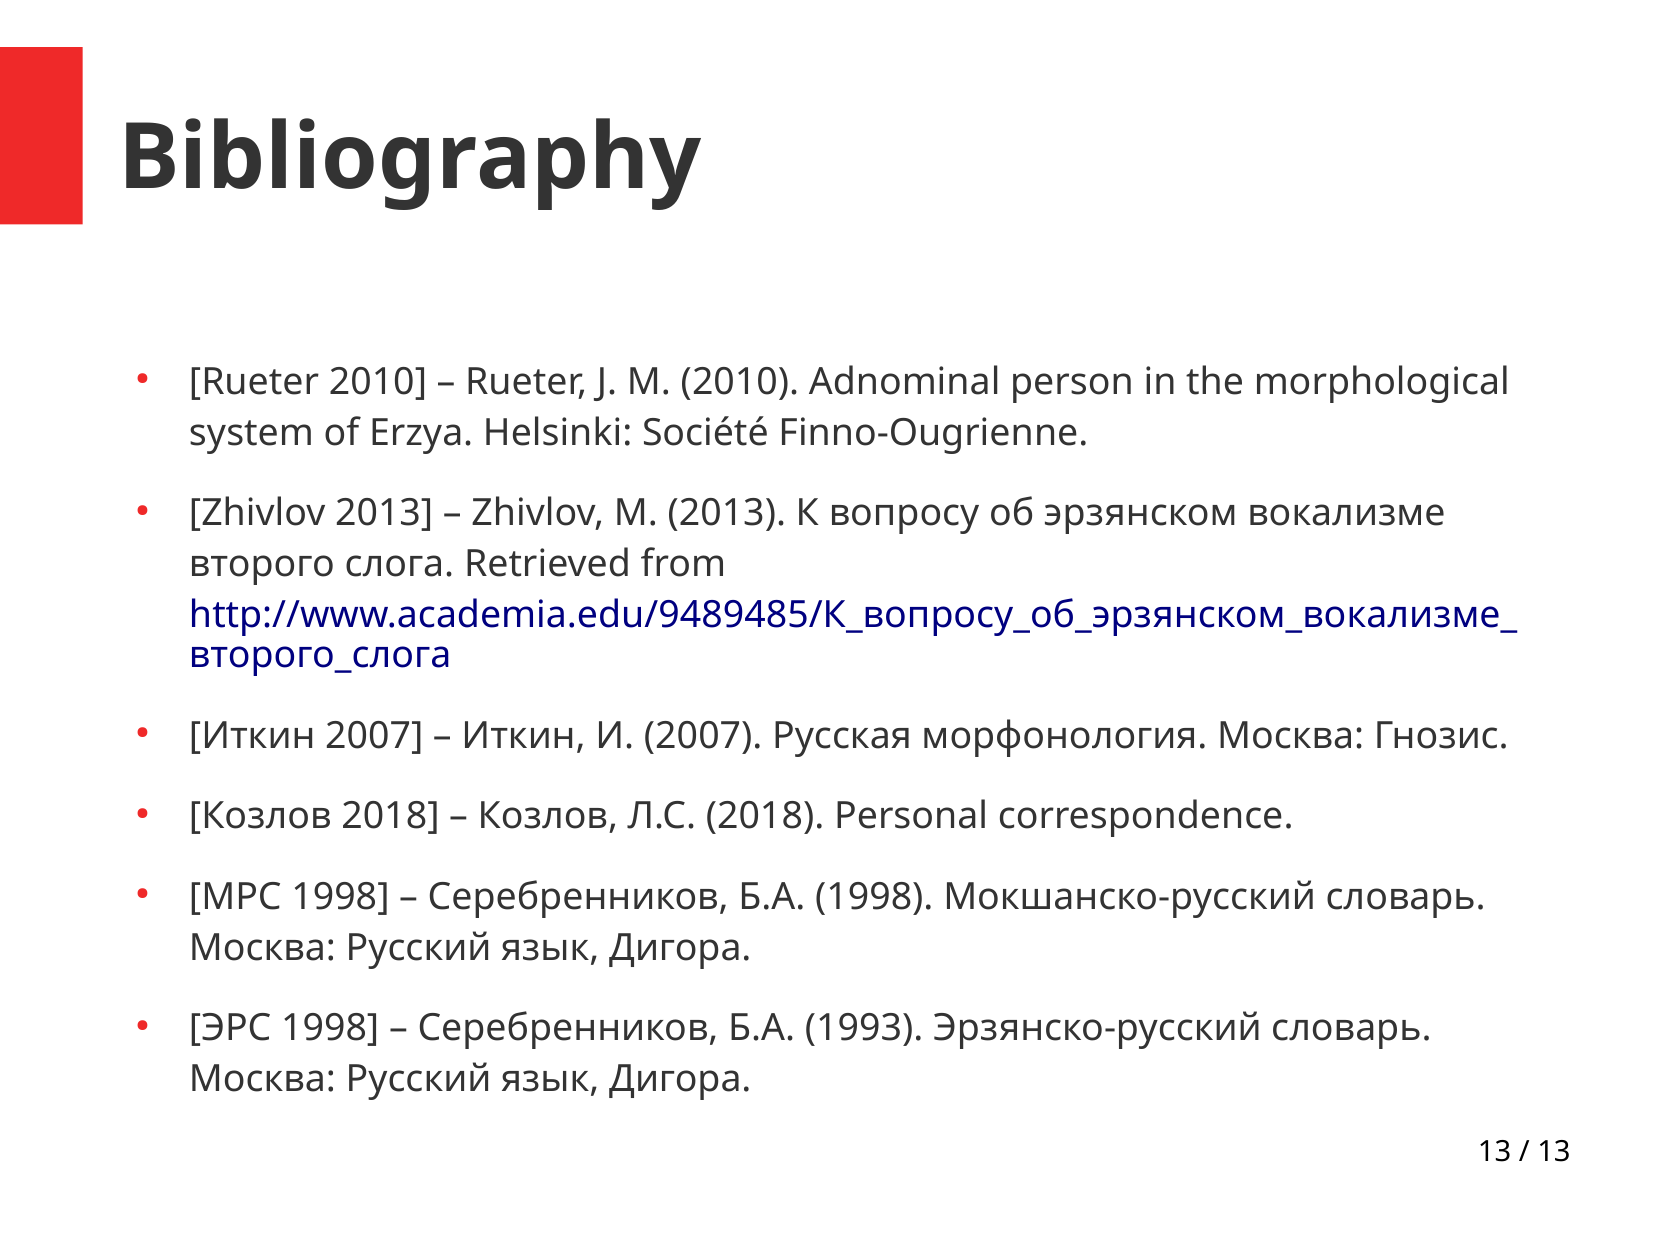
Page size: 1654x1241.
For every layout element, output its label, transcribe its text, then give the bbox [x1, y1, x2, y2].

title Bibliography [118, 49, 1571, 257]
list [Rueter 2010] – Rueter, J. M. (2010). Adnominal person in the morphological system of Erzya. Helsinki: Société Finno-Ougrienne. [Zhivlov 2013] – Zhivlov, M. (2013). К вопросу об эрзянском вокализме второго слога. Retrieved from http://www.academia.edu/9489485/К_вопросу_об_эрзянском_вокализме_второго_слога [Иткин 2007] – Иткин, И. (2007). Русская морфонология. Москва: Гнозис. [Козлов 2018] – Козлов, Л.С. (2018). Personal correspondence. [МРС 1998] – Серебренников, Б.А. (1998). Мокшанско-русский словарь. Москва: Русский язык, Дигора. [ЭРС 1998] – Серебренников, Б.А. (1993). Эрзянско-русский словарь. Москва: Русский язык, Дигора. [118, 354, 1536, 1074]
